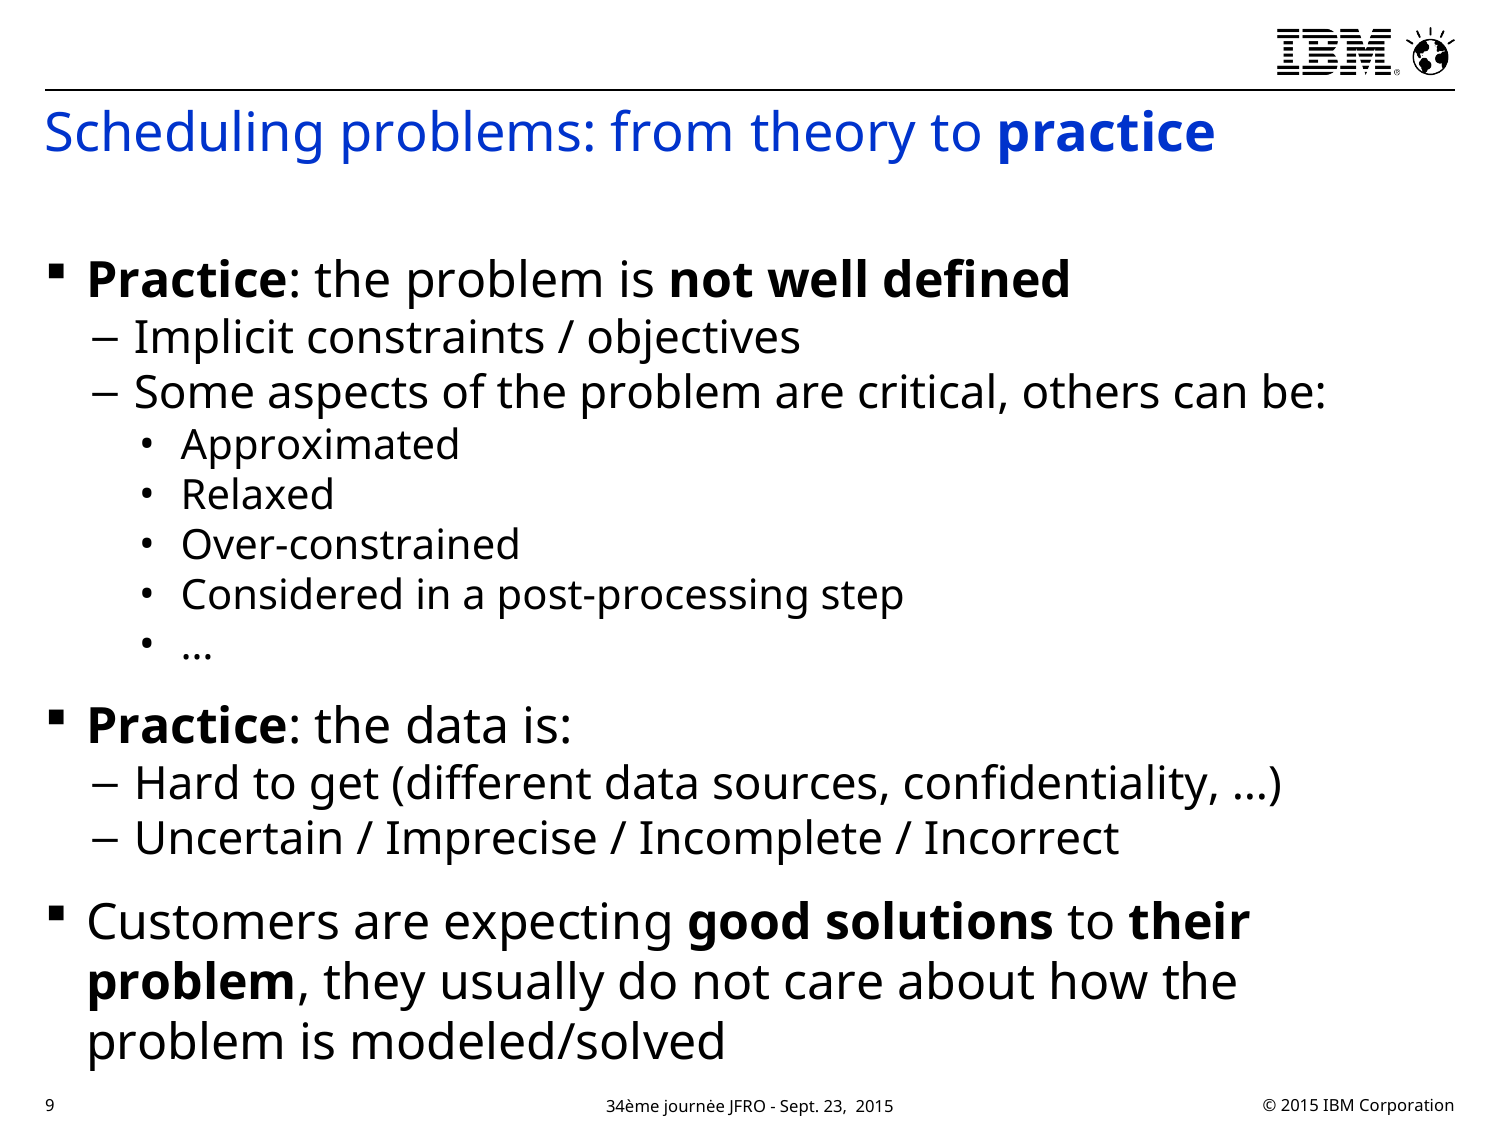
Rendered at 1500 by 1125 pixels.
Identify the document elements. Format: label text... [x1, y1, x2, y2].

picture [1260, 10, 1468, 90]
title Scheduling problems: from theory to practice [29, 97, 1455, 203]
list Practice: the problem is not well defined Implicit constraints / objectives Some aspects of the problem are critical, others can be: Approximated Relaxed Over-constrained Considered in a post-processing step … Practice: the data is: Hard to get (different data sources, confidentiality, …) Uncertain / Imprecise / Incomplete / Incorrect Customers are expecting good solutions to their problem, they usually do not care about how the problem is modeled/solved [29, 239, 1455, 1066]
